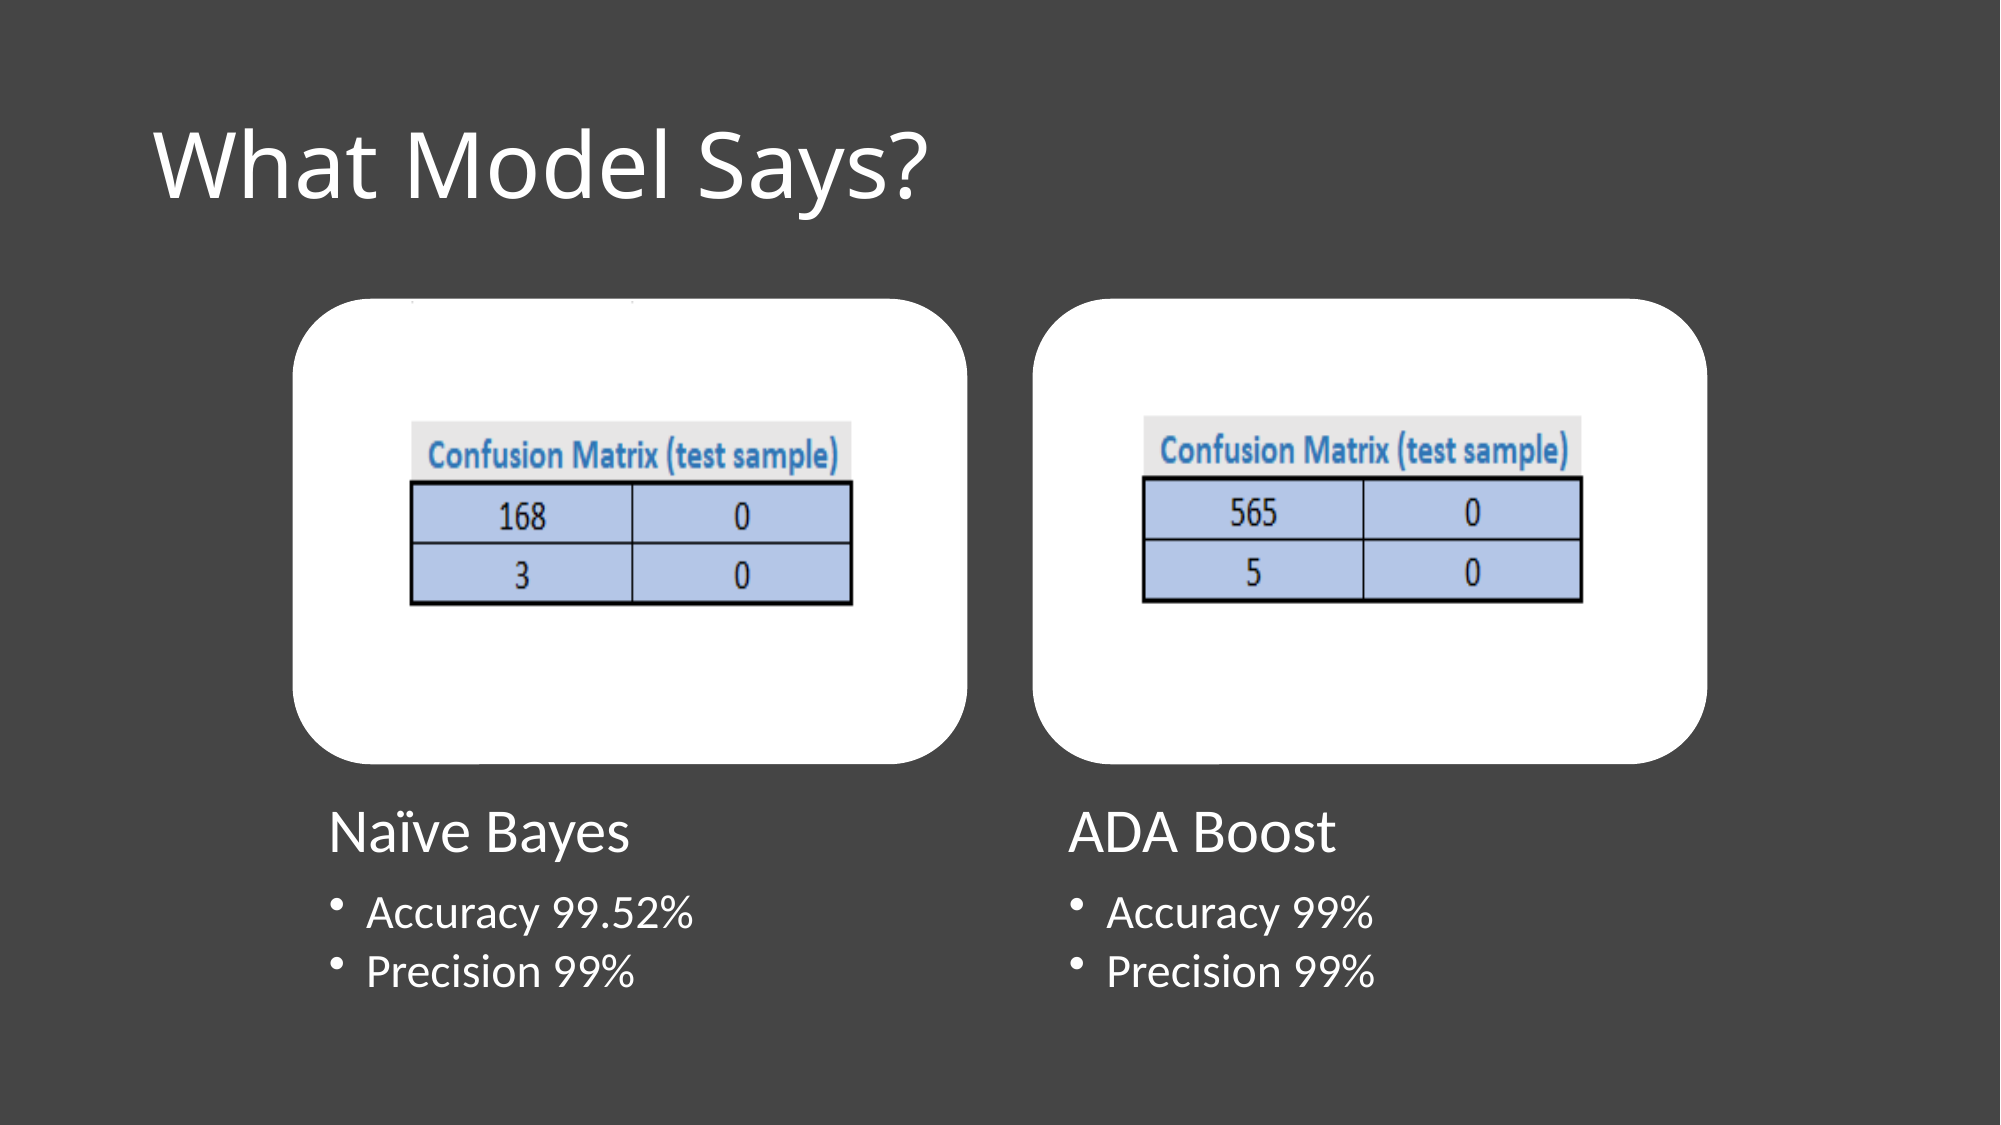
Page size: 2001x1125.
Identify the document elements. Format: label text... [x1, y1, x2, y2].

title What Model Says? [137, 59, 1863, 278]
text_box [293, 299, 967, 763]
text_box Naïve Bayes Accuracy 99.52% Precision 99% [293, 763, 967, 1013]
text_box [1033, 299, 1707, 763]
text_box ADA Boost Accuracy 99% Precision 99% [1033, 763, 1707, 1013]
